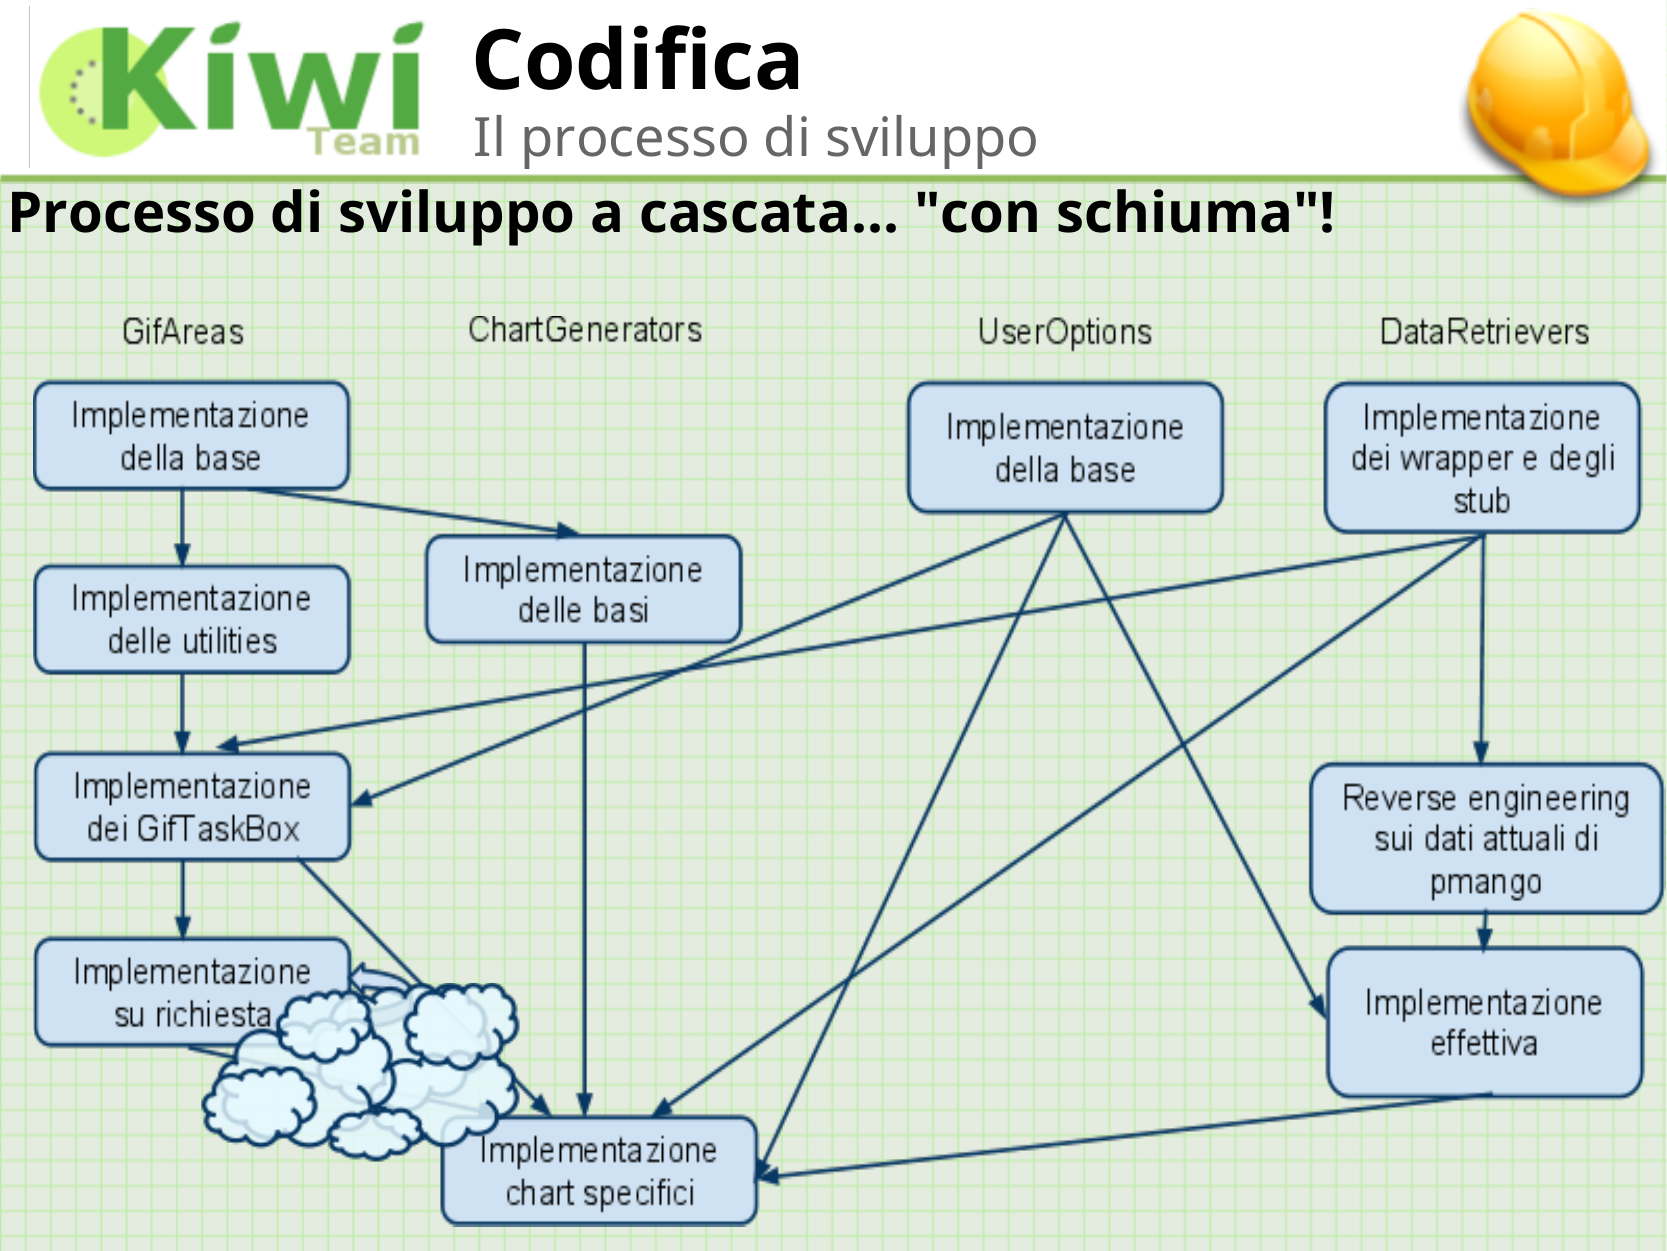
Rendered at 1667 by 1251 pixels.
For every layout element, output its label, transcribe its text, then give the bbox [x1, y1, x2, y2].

text_box Il processo di sviluppo [473, 107, 1327, 169]
title Codifica [471, 0, 1441, 122]
subtitle Processo di sviluppo a cascata... "con schiuma"! [7, 184, 1652, 346]
picture [0, 0, 1667, 1251]
